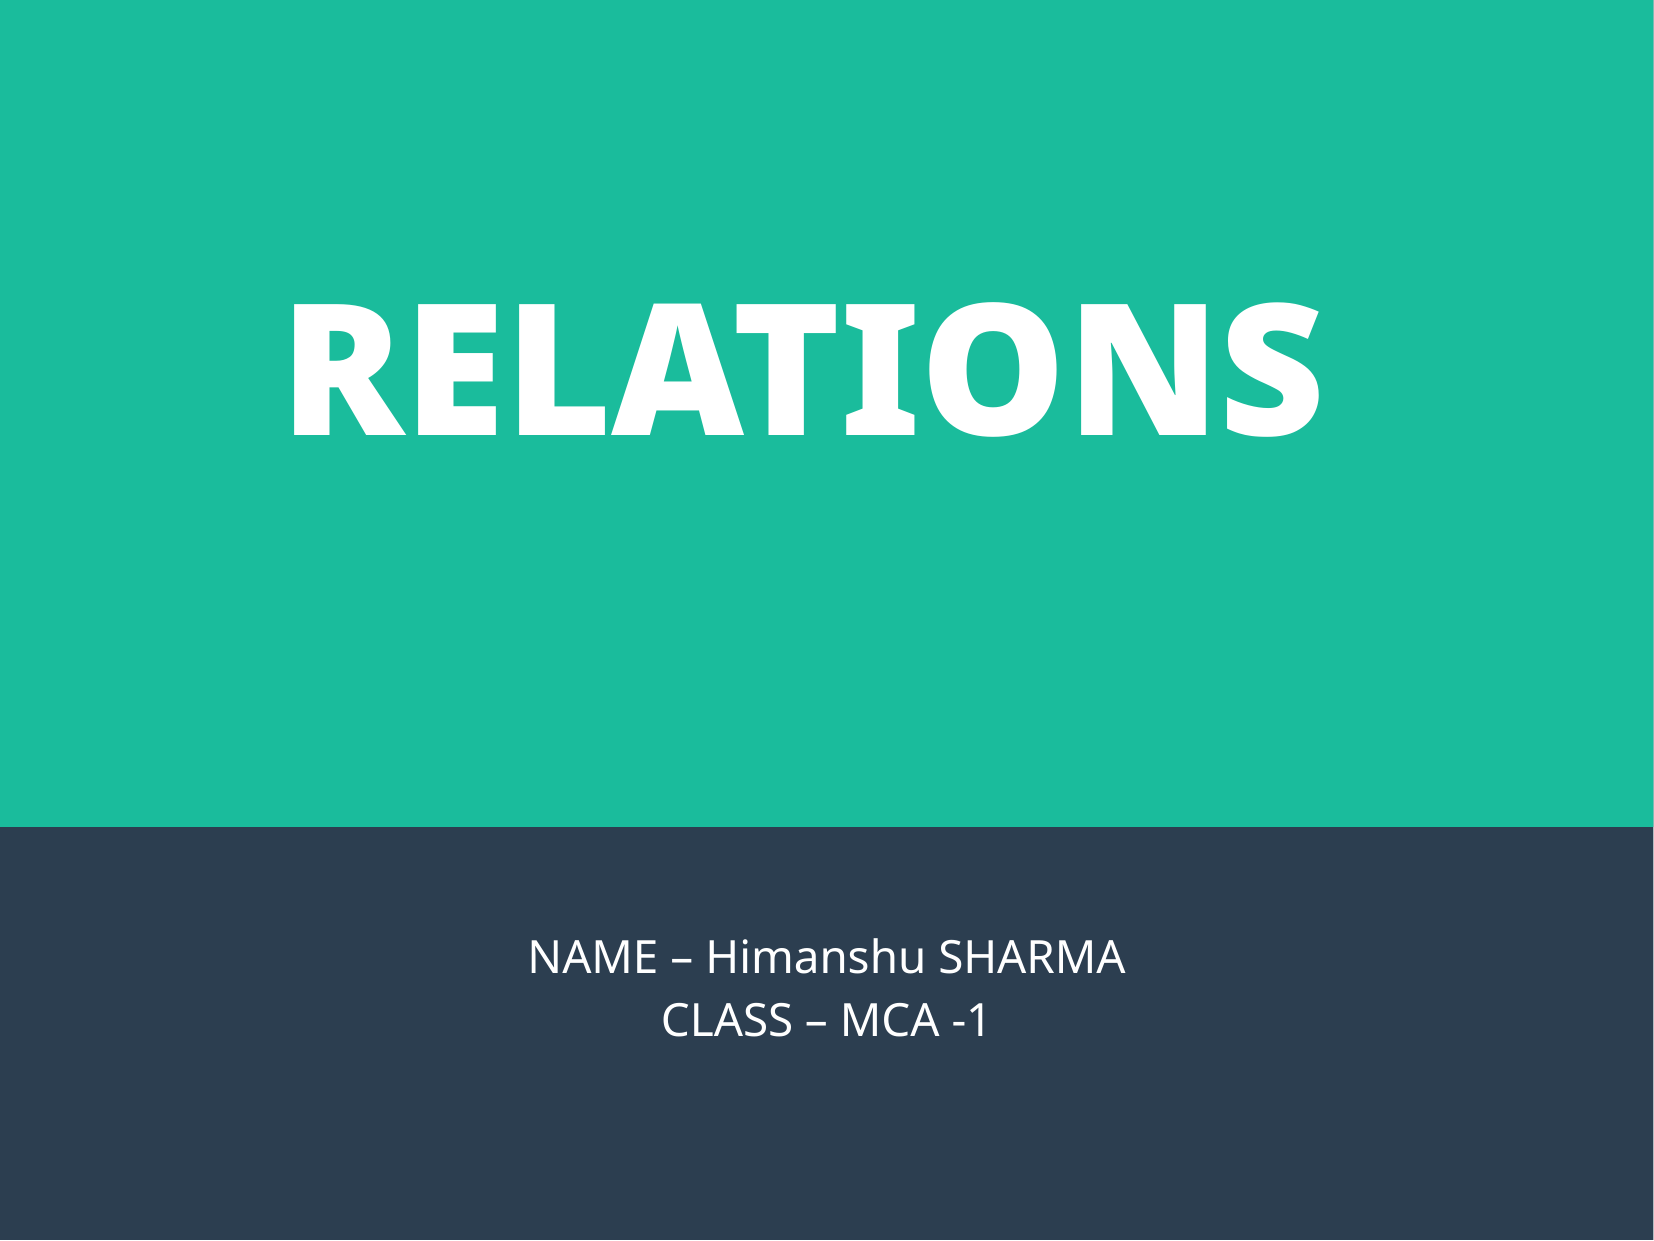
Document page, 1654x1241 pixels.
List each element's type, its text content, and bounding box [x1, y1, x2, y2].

subtitle NAME – Himanshu SHARMA CLASS – MCA -1 [59, 856, 1595, 1182]
title RELATIONS [35, 141, 1571, 462]
